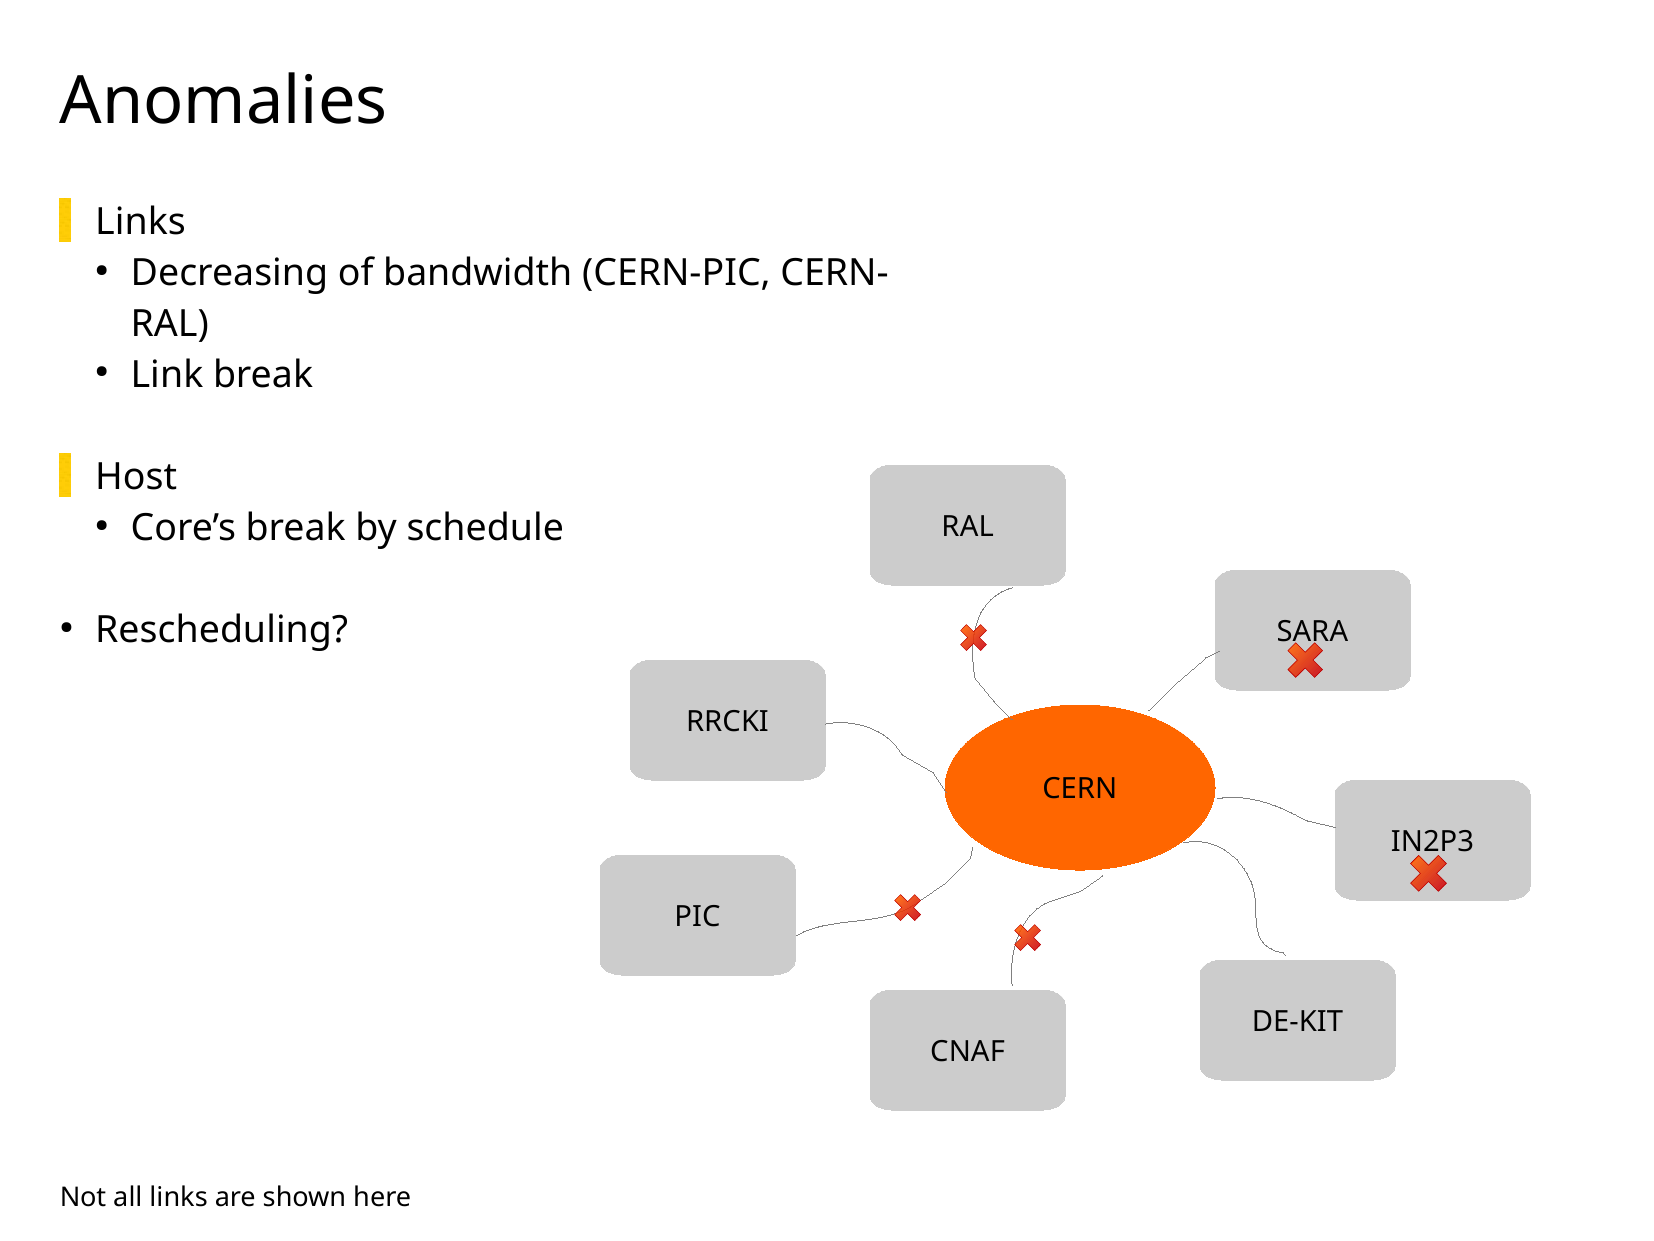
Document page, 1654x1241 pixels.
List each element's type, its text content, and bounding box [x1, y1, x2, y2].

picture [1005, 915, 1051, 961]
text_box Anomalies [44, 44, 1605, 143]
text_box CNAF [870, 990, 1066, 1111]
picture [1275, 630, 1336, 691]
text_box CERN [945, 705, 1216, 871]
picture [950, 615, 996, 661]
text_box Not all links are shown here [45, 1170, 571, 1219]
picture [1397, 842, 1460, 905]
text_box DE-KIT [1200, 960, 1396, 1081]
text_box RRCKI [630, 660, 826, 781]
text_box PIC [600, 855, 796, 976]
picture [885, 885, 931, 931]
text_box IN2P3 [1335, 780, 1531, 901]
text_box SARA [1215, 570, 1411, 691]
text_box RAL [870, 465, 1066, 586]
text_box Links Decreasing of bandwidth (CERN-PIC, CERN-RAL) Link break Host Core’s break by schedule Rescheduling? [45, 187, 961, 594]
